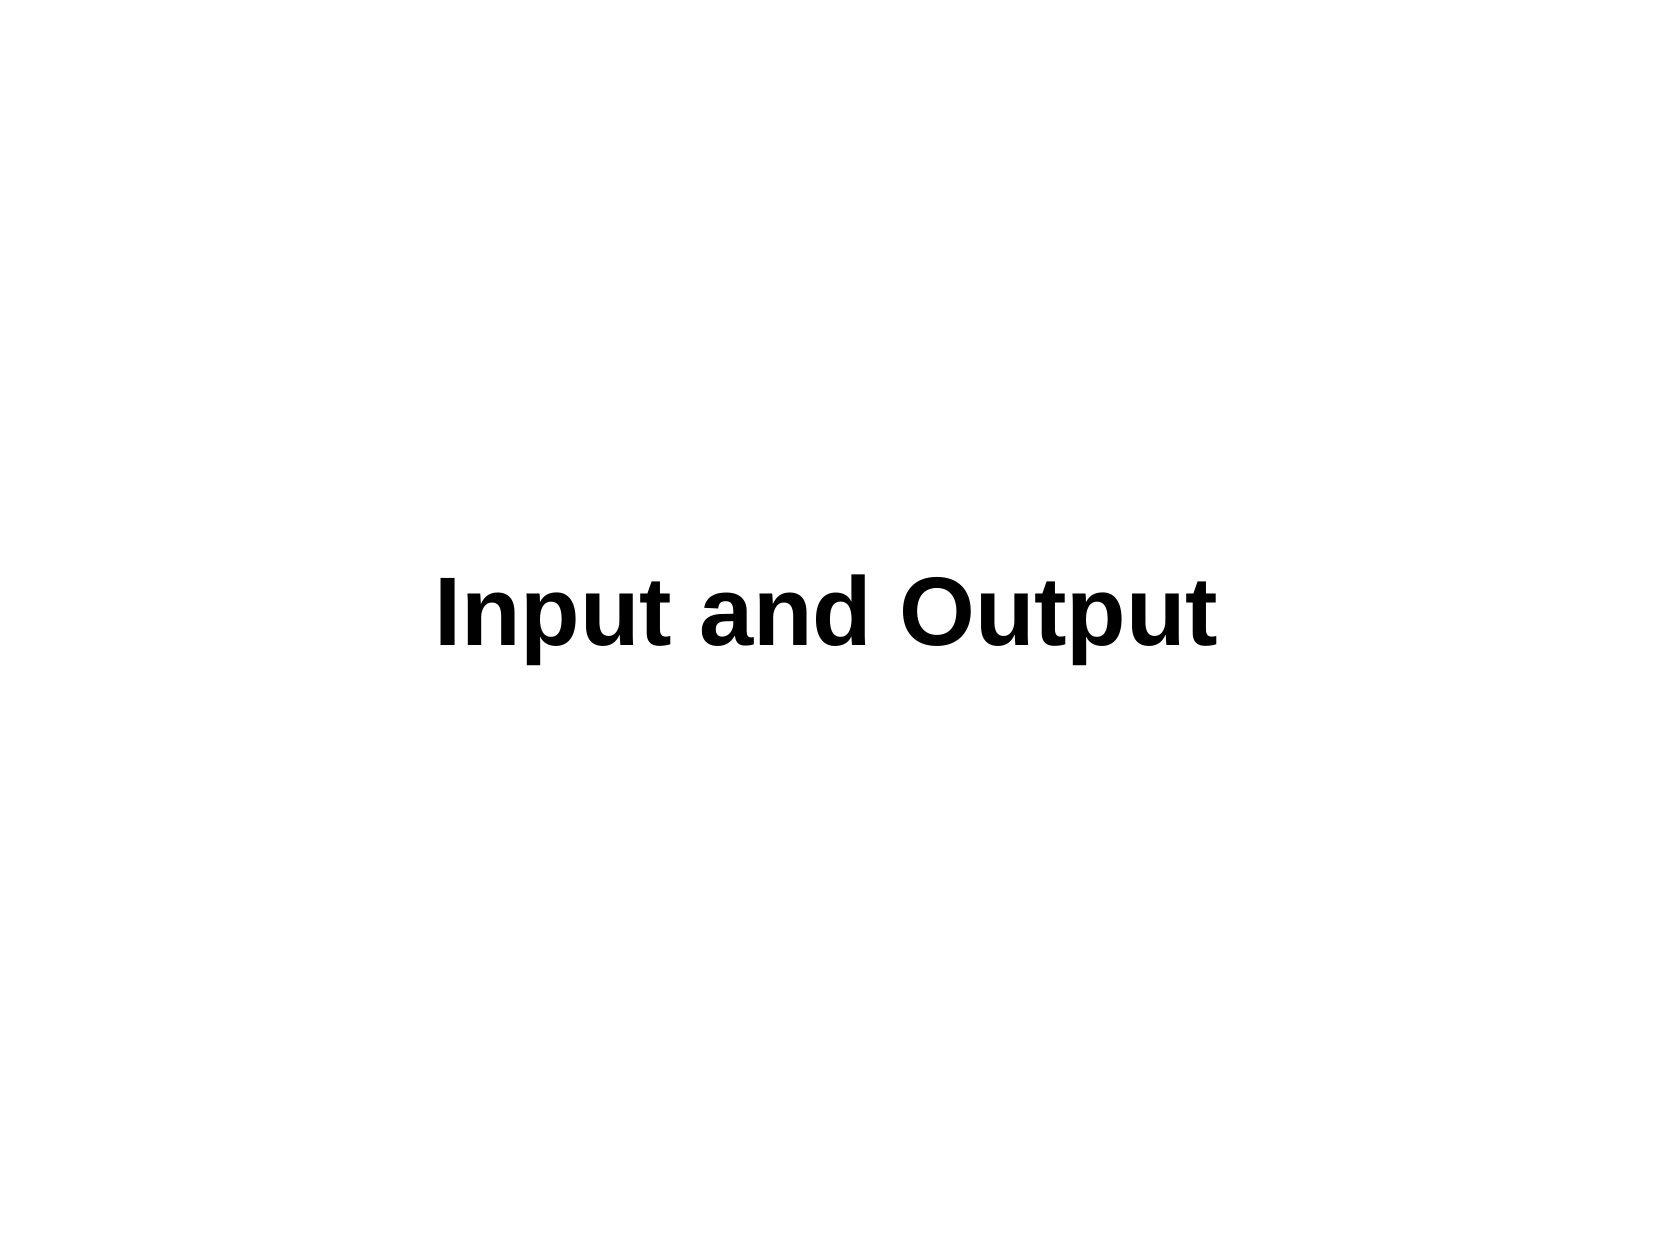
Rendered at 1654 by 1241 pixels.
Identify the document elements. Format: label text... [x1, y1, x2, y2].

title Input and Output [82, 507, 1571, 715]
